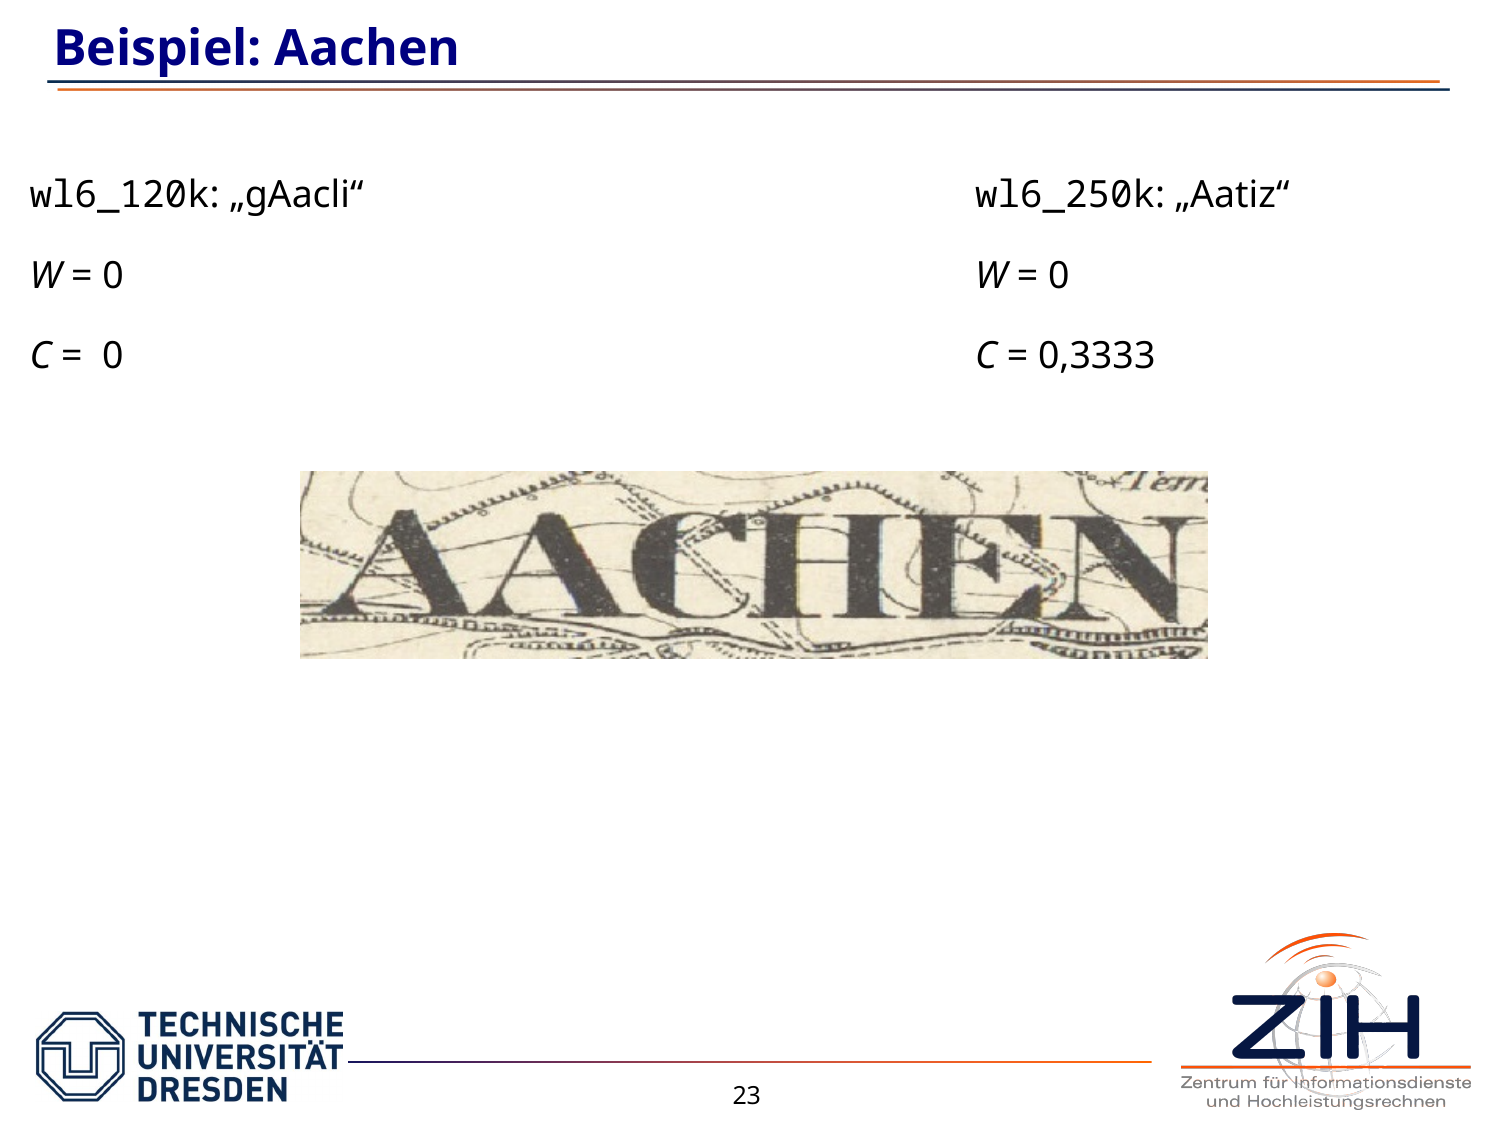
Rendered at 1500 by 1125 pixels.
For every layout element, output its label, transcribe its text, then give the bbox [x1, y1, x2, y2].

list wl6_250k: „Aatiz“ W = 0 C = 0,3333 [975, 118, 1418, 430]
picture [47, 80, 1450, 91]
picture [35, 1011, 343, 1102]
picture [300, 471, 1208, 659]
list wl6_120k: „gAacli“ W = 0 C = 0 [29, 118, 707, 430]
picture [1181, 933, 1471, 1110]
title Beispiel: Aachen [53, 12, 1453, 81]
